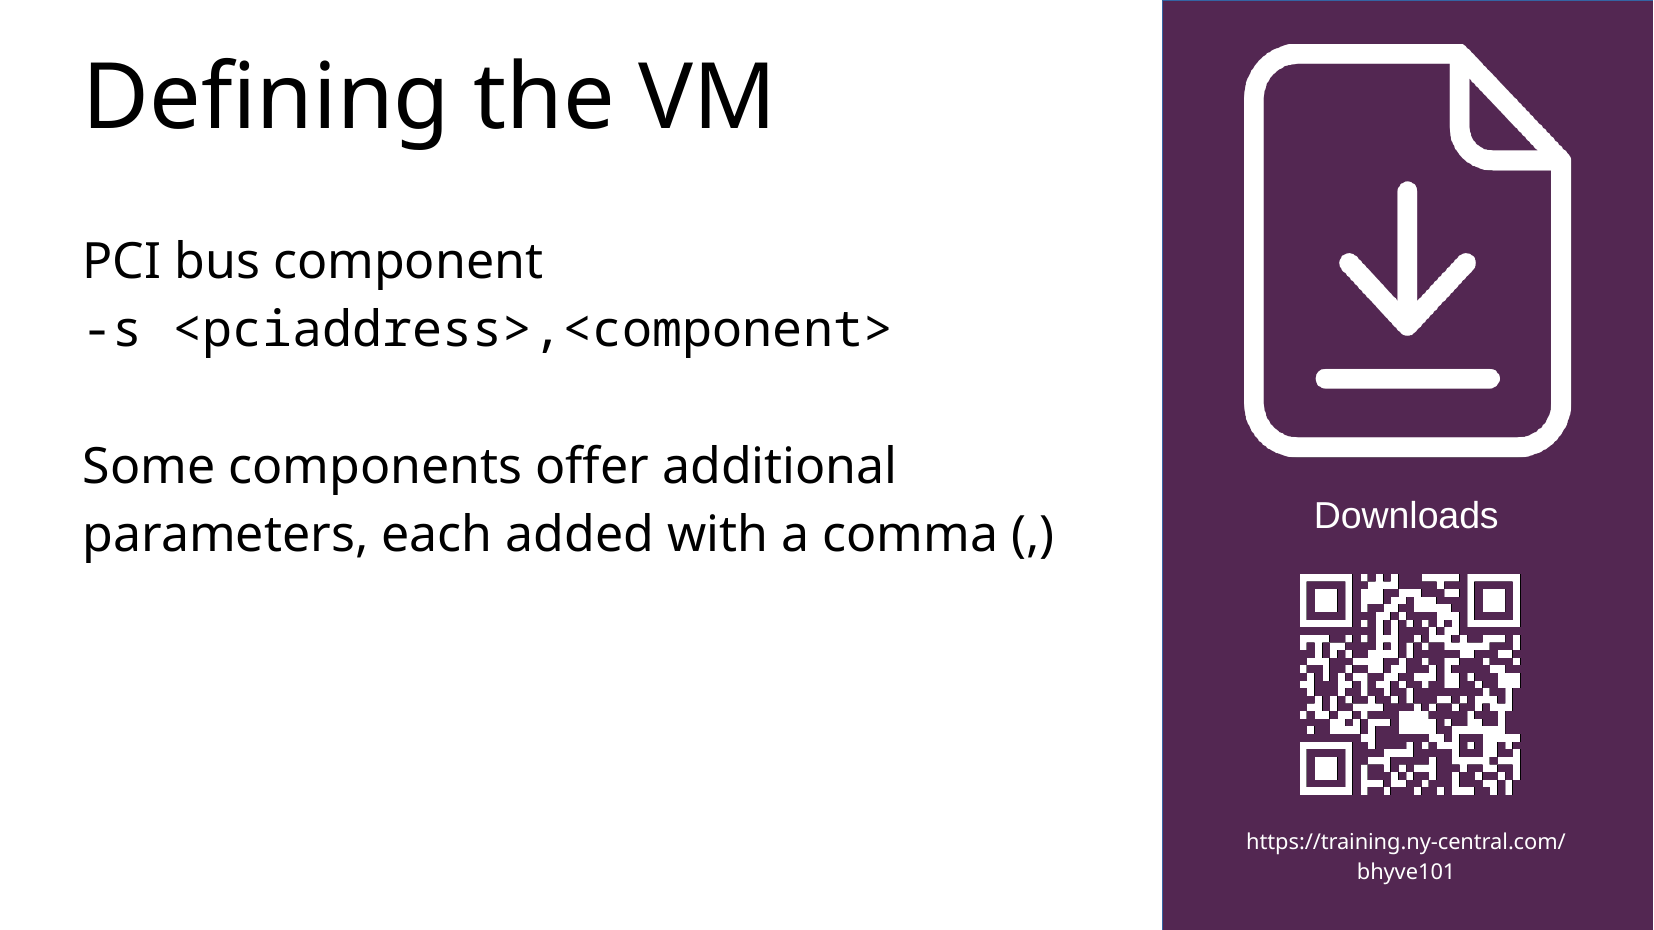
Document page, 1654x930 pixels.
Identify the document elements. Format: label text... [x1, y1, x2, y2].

picture [1200, 44, 1613, 458]
text_box https://training.ny-central.com/bhyve101 [1200, 819, 1613, 930]
text_box [1162, 0, 1653, 930]
picture [1268, 543, 1550, 826]
title Defining the VM [82, 37, 1571, 150]
text_box Downloads [1237, 487, 1576, 638]
subtitle PCI bus component -s <pciaddress>,<component> Some components offer additional parameters, each added with a comma (,) [82, 224, 1126, 825]
